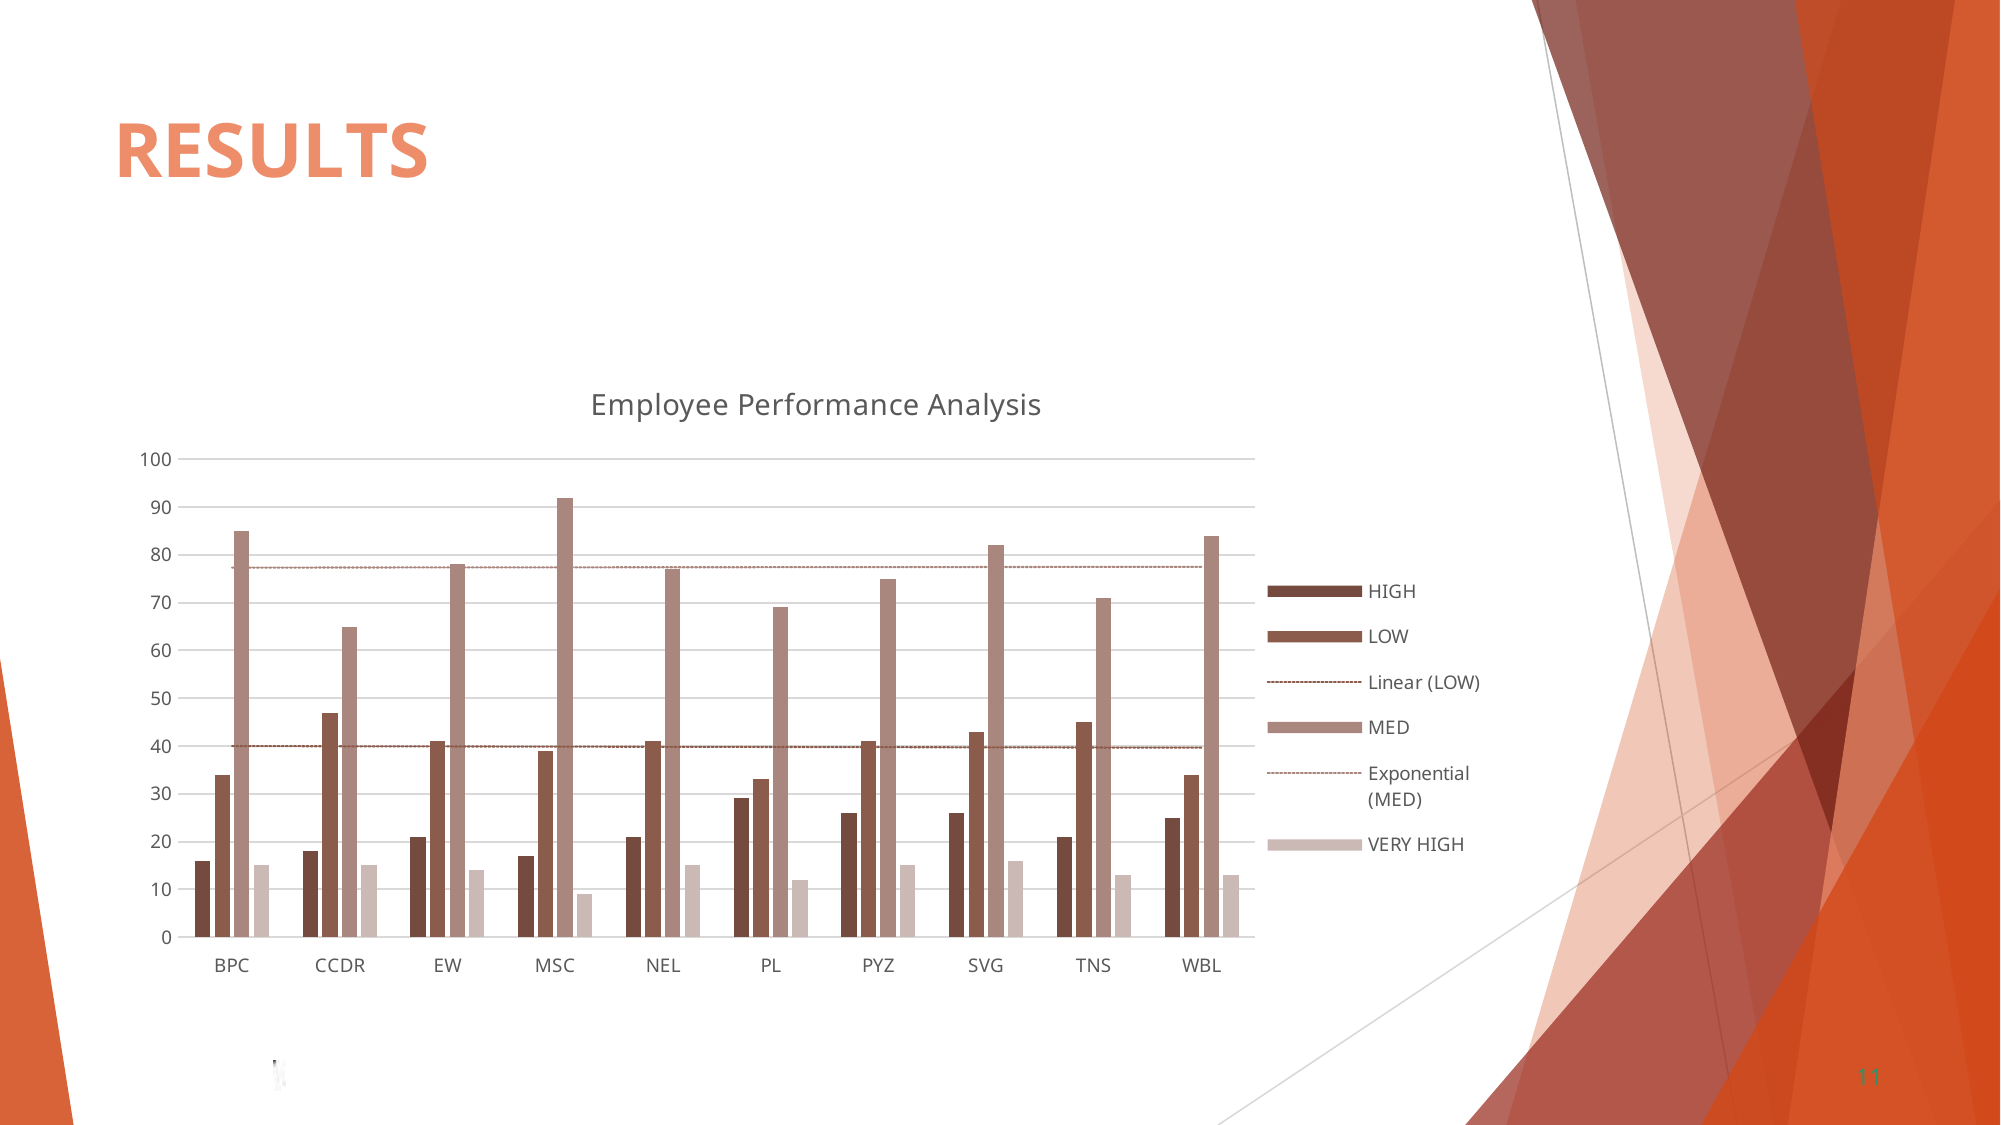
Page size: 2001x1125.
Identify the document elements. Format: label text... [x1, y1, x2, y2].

chart [111, 354, 1522, 992]
picture [273, 1060, 286, 1091]
title RESULTS [125, 87, 1536, 181]
text_box 11 [1850, 1062, 1887, 1094]
